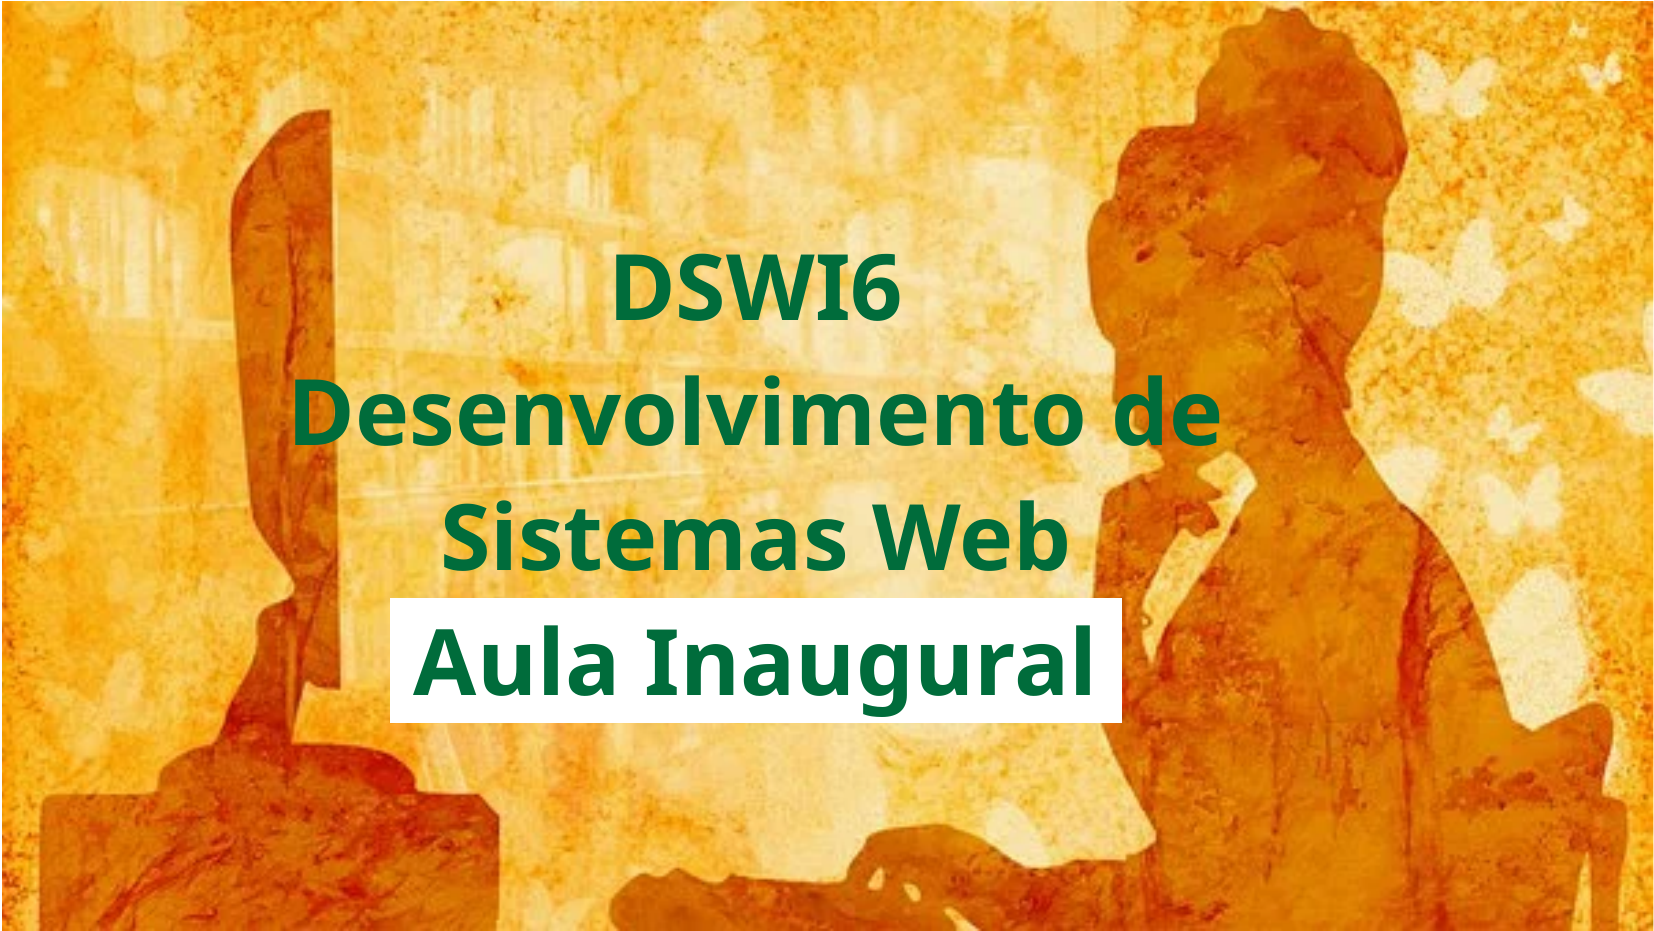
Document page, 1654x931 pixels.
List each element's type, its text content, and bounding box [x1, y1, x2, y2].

picture [2, 1, 1654, 931]
subtitle DSWI6 Desenvolvimento de Sistemas Web Aula Inaugural [177, 70, 1335, 875]
